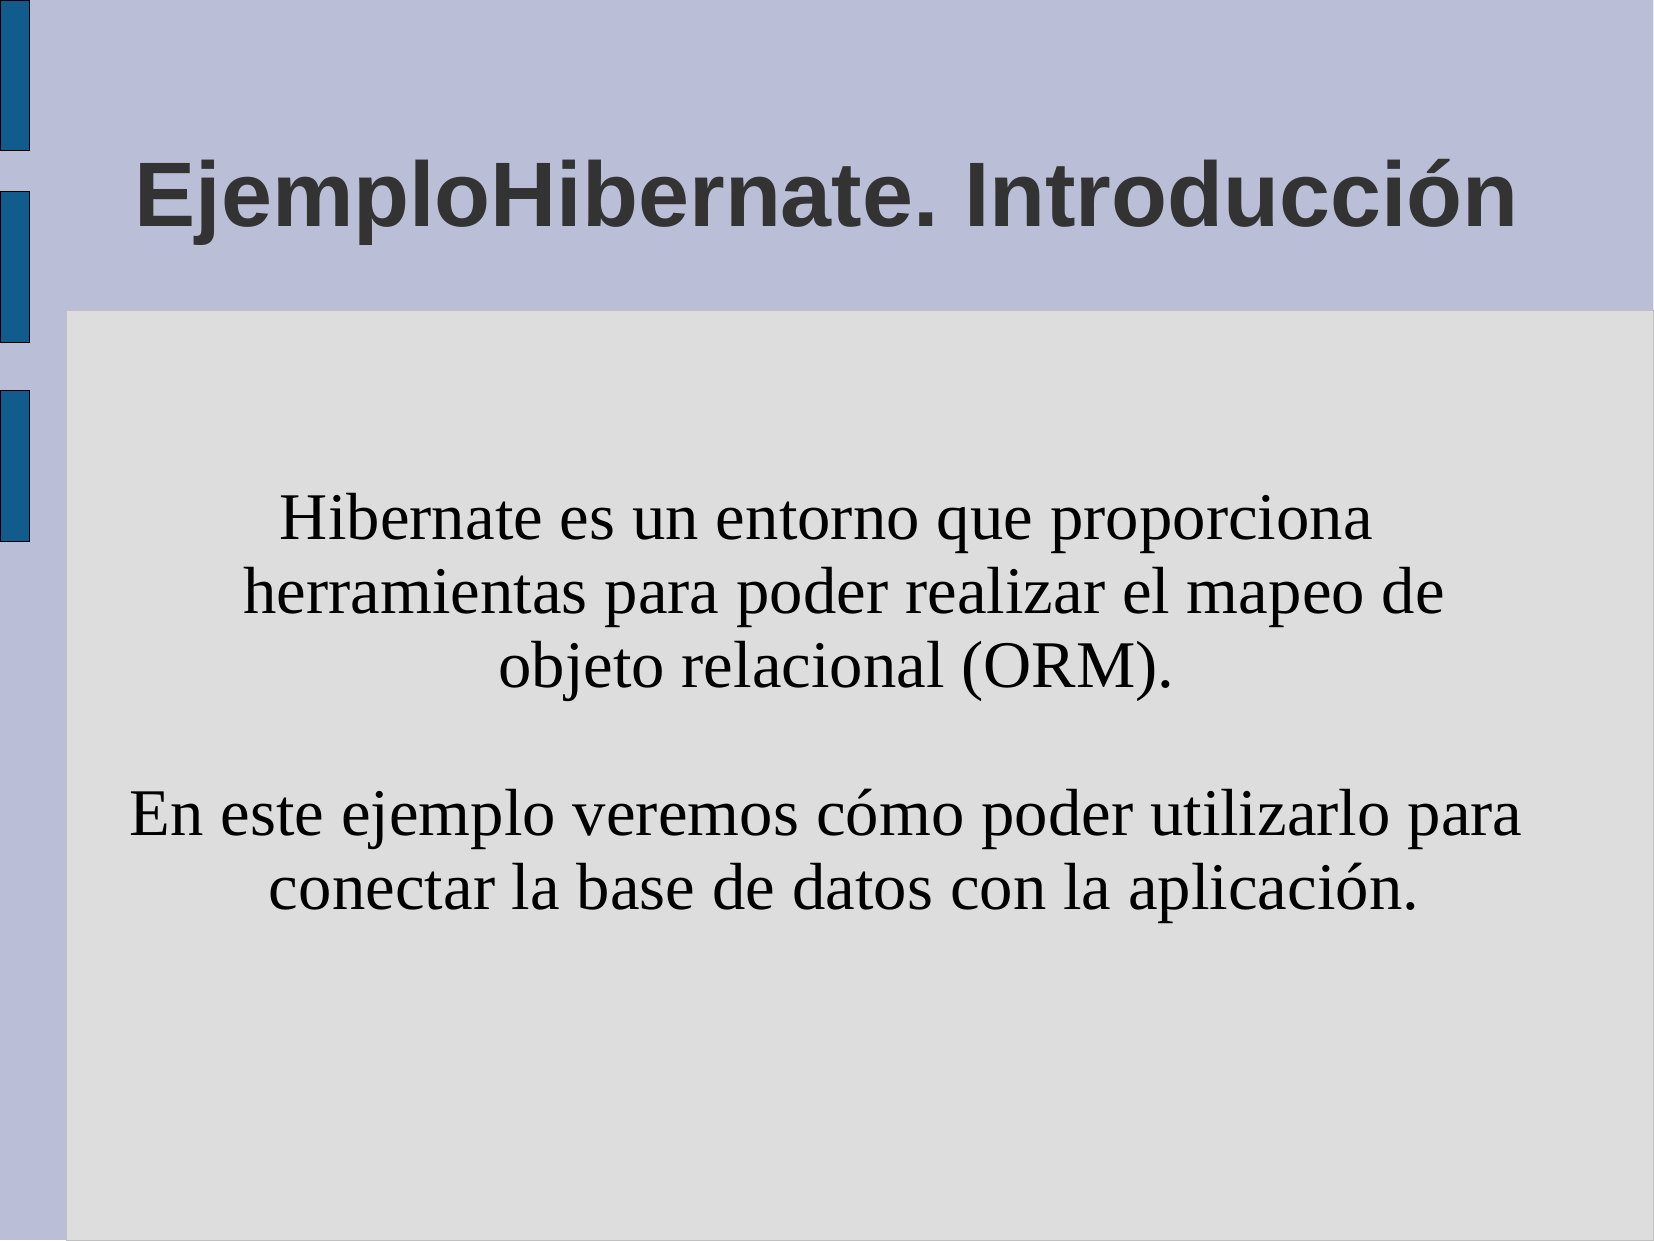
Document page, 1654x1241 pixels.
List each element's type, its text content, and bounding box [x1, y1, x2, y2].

subtitle Hibernate es un entorno que proporciona herramientas para poder realizar el mapeo de objeto relacional (ORM). En este ejemplo veremos cómo poder utilizarlo para conectar la base de datos con la aplicación. [121, 318, 1534, 1086]
title EjemploHibernate. Introducción [121, 98, 1534, 291]
